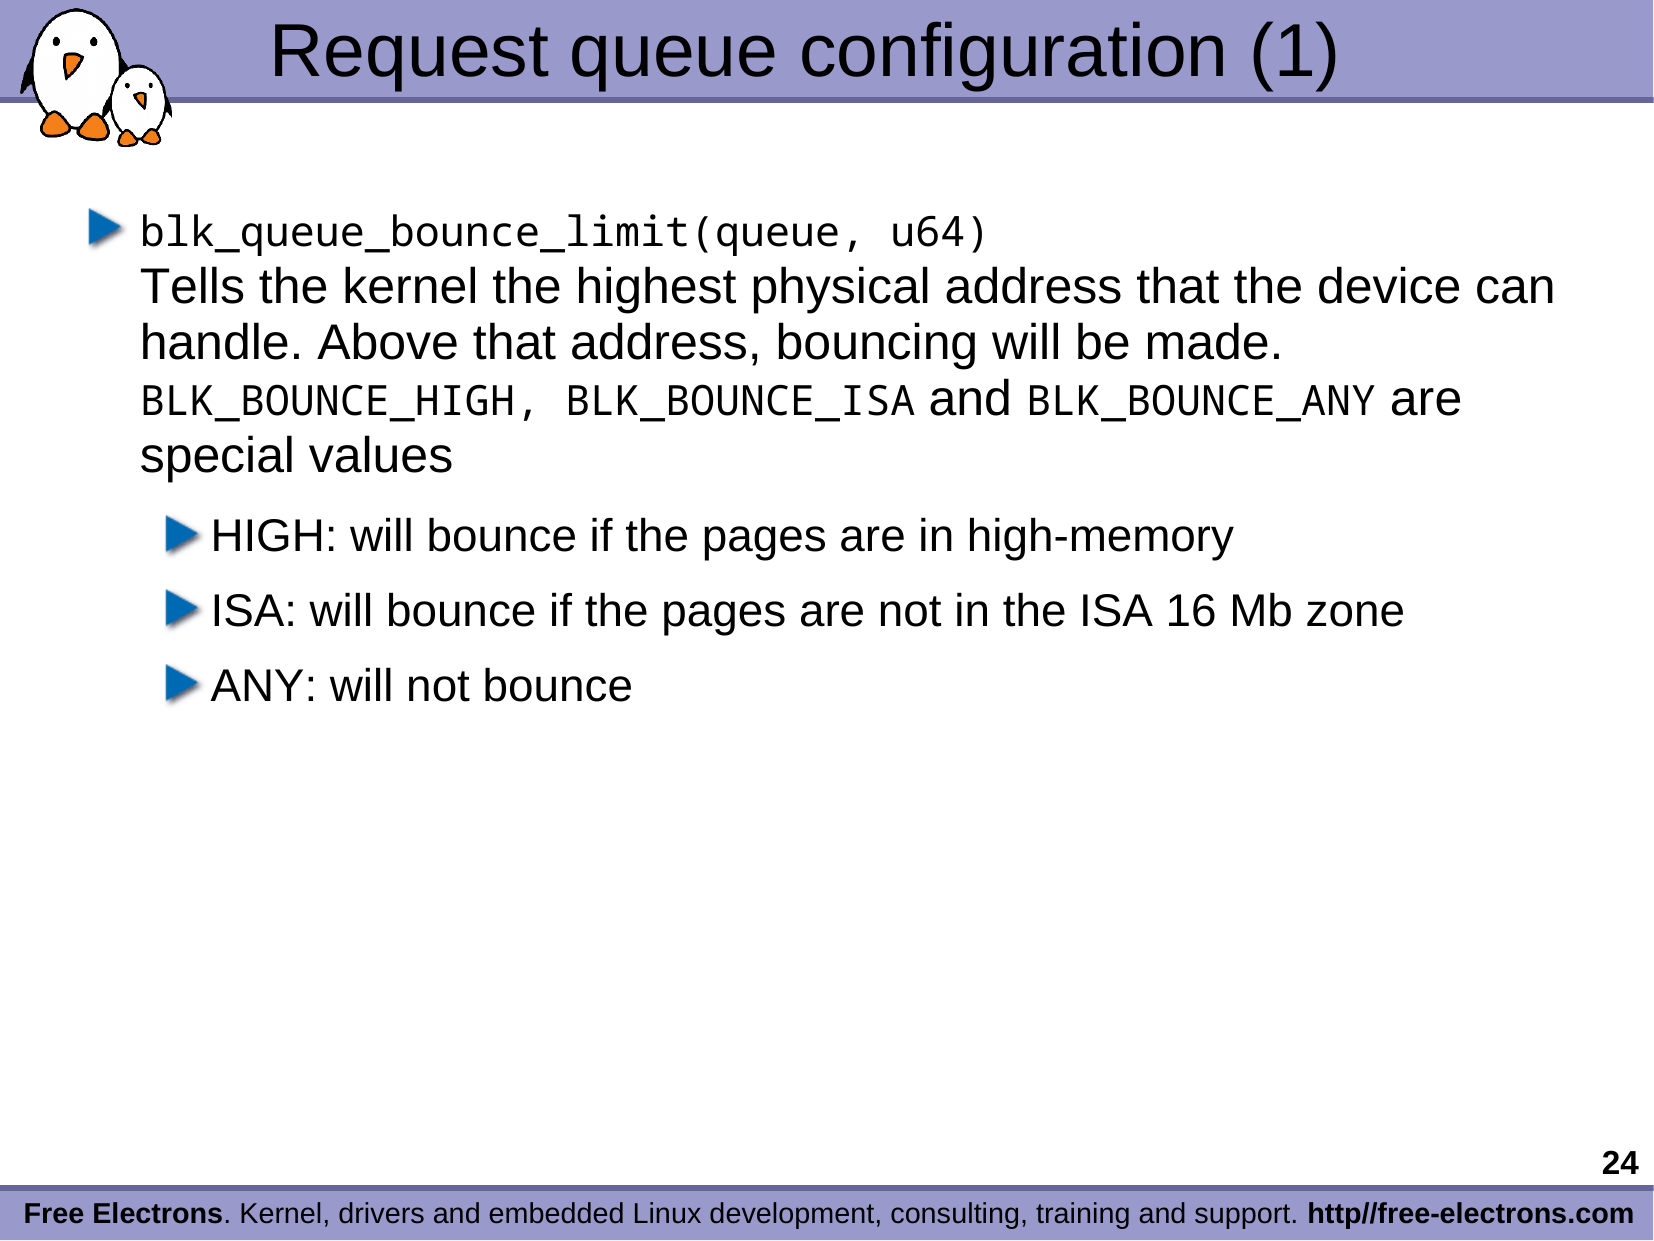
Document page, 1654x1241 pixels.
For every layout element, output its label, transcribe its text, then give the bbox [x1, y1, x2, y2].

picture [20, 8, 172, 147]
list blk_queue_bounce_limit(queue, u64) Tells the kernel the highest physical address that the device can handle. Above that address, bouncing will be made. BLK_BOUNCE_HIGH, BLK_BOUNCE_ISA and BLK_BOUNCE_ANY are special values HIGH: will bounce if the pages are in high-memory ISA: will bounce if the pages are not in the ISA 16 Mb zone ANY: will not bounce [68, 201, 1592, 1118]
title Request queue configuration (1) [60, 0, 1551, 100]
